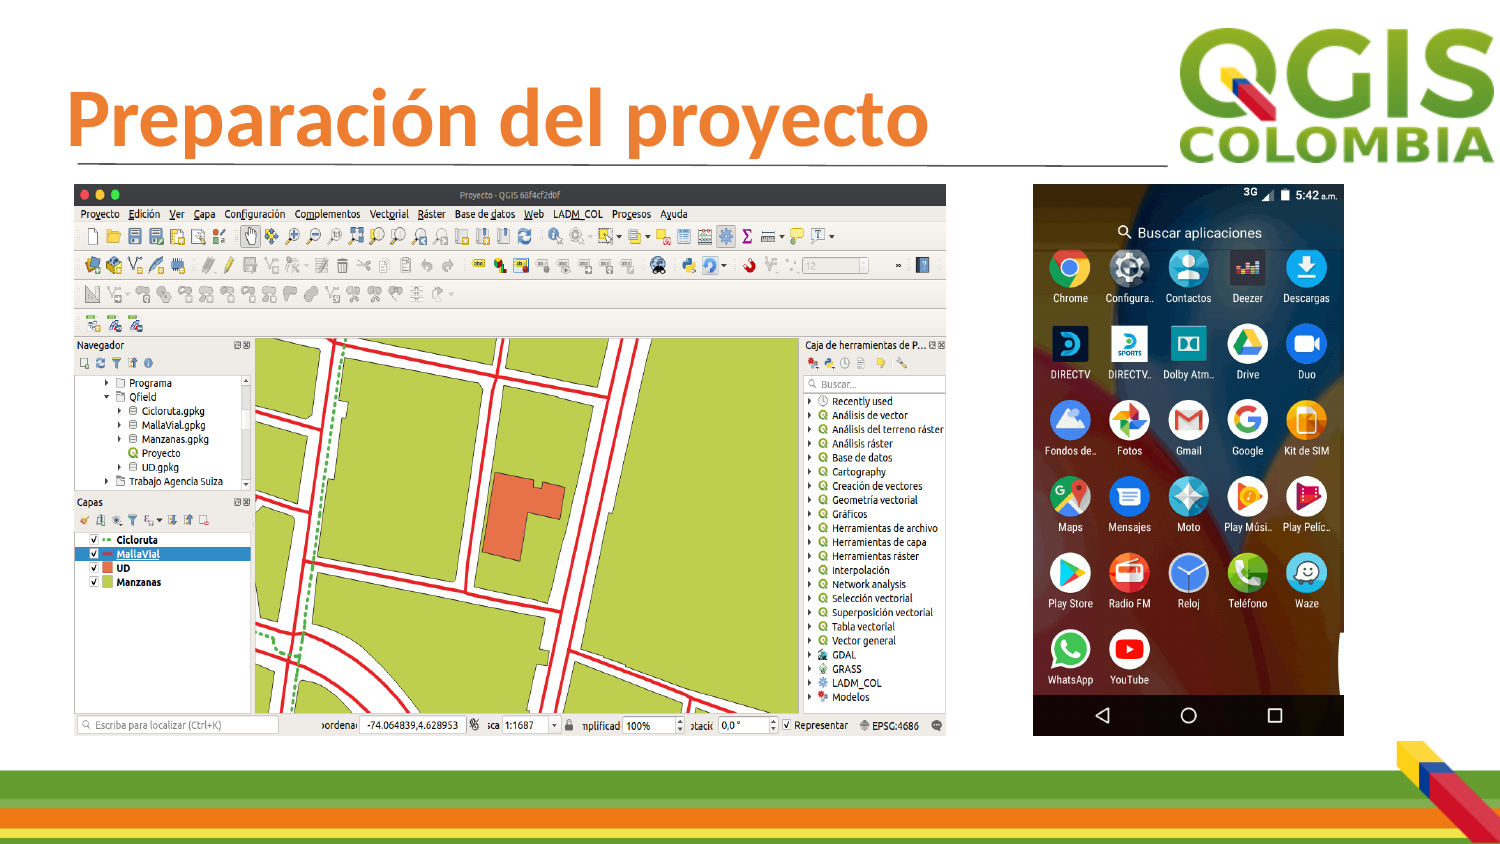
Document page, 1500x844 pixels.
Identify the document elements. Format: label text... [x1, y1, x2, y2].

picture [74, 184, 946, 736]
title Preparación del proyecto [51, 48, 1180, 143]
picture [0, 741, 1500, 844]
picture [1033, 184, 1344, 736]
picture [1180, 28, 1494, 163]
